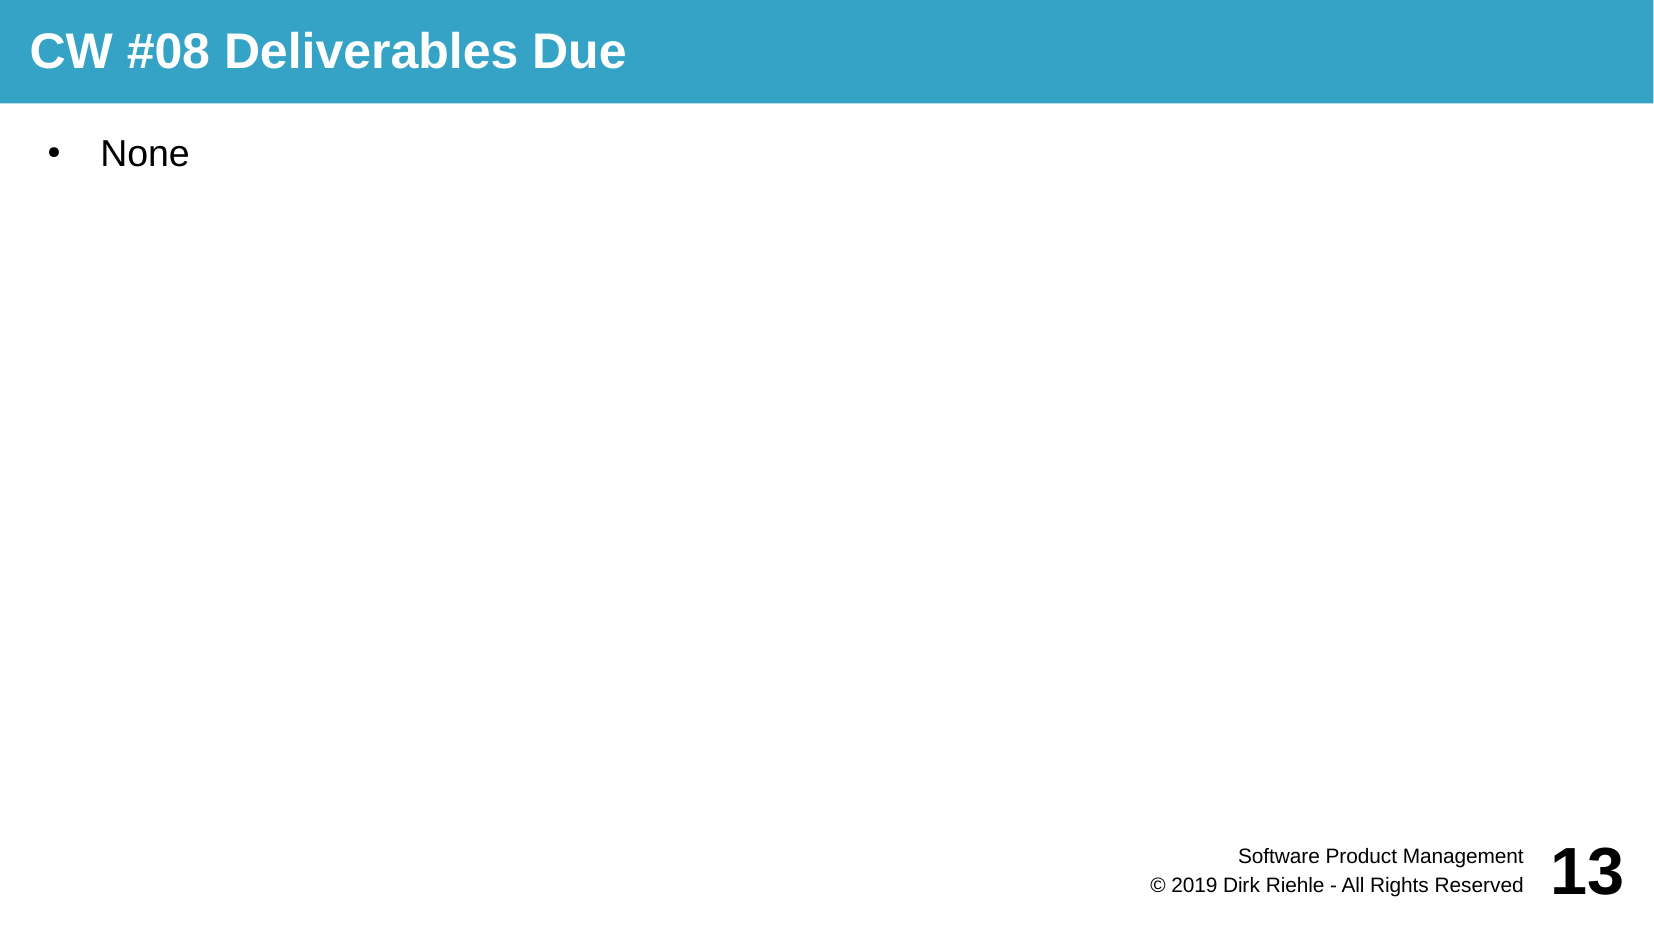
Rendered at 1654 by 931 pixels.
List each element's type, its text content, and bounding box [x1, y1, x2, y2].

title CW #08 Deliverables Due [0, 0, 1654, 104]
list None [29, 132, 1625, 813]
